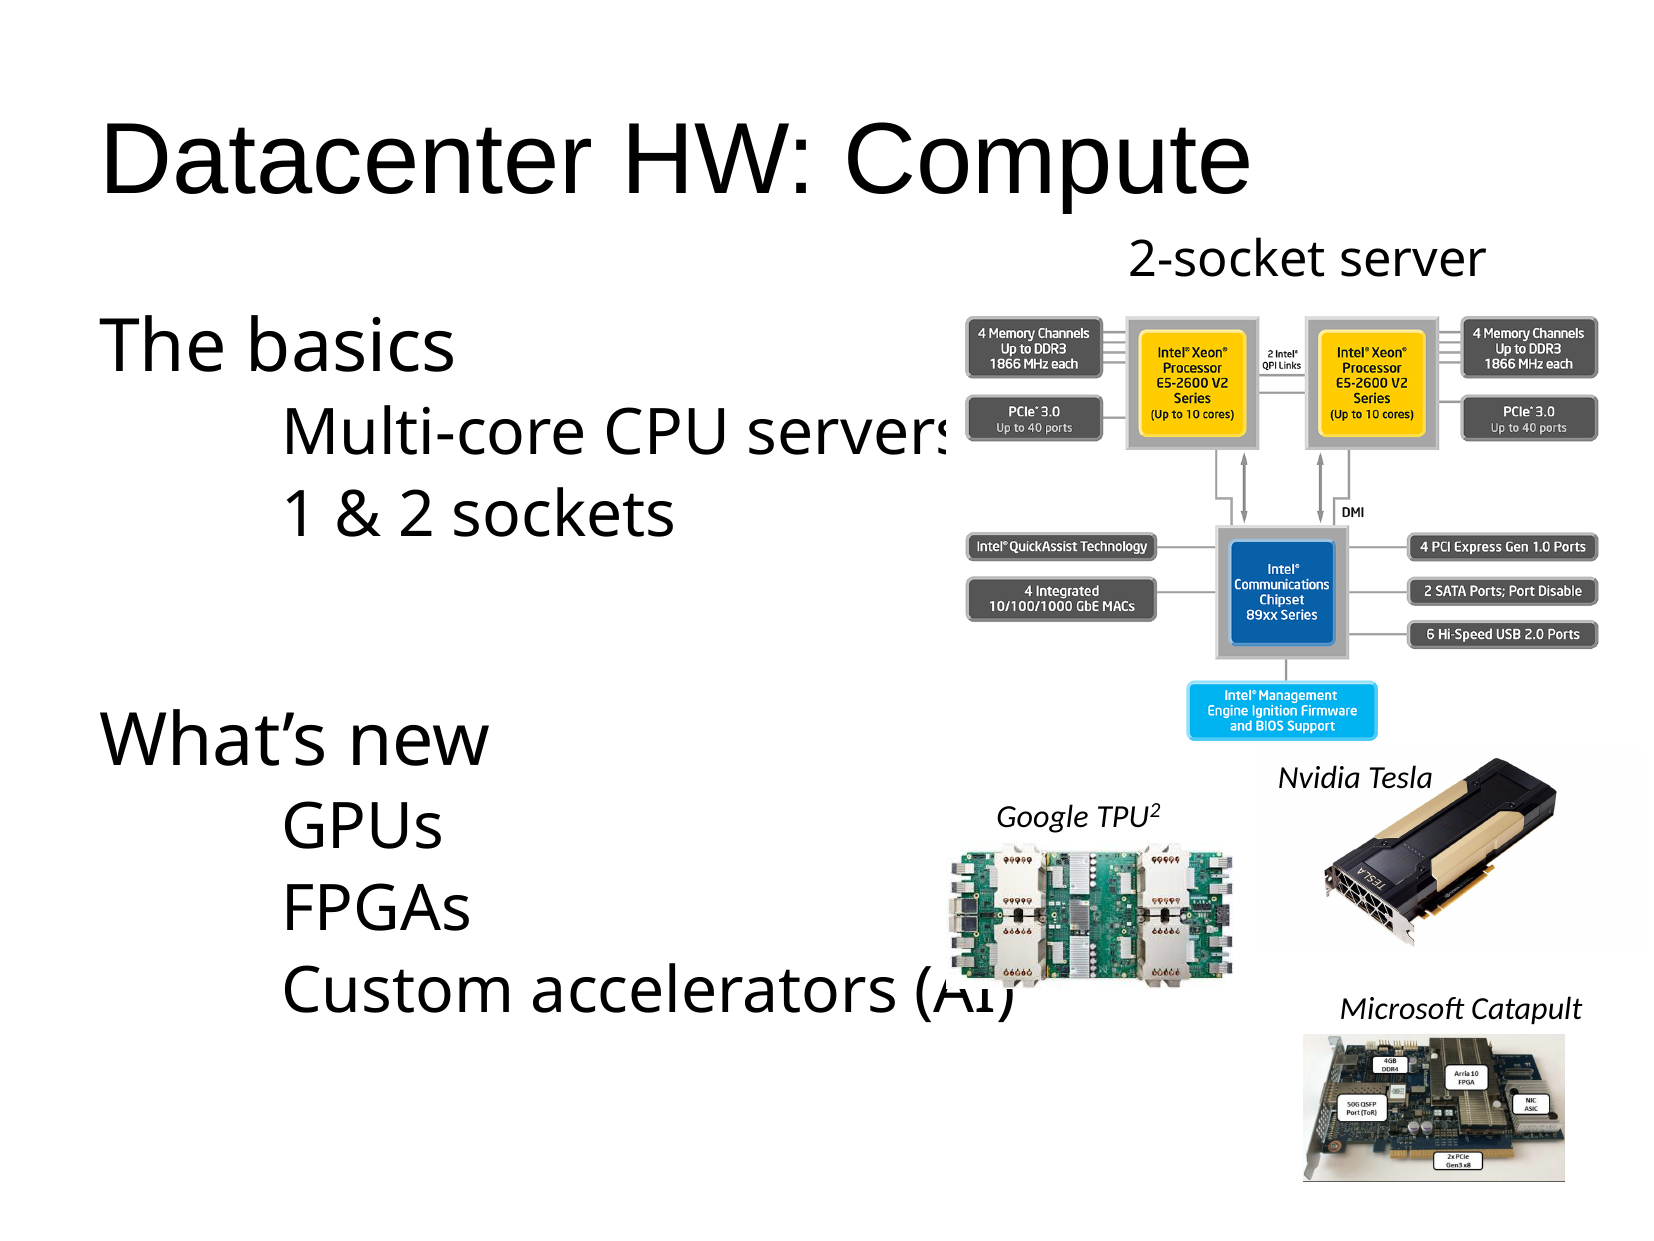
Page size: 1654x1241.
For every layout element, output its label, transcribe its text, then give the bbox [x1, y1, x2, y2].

picture [1303, 1034, 1565, 1182]
text_box 2-socket server [1080, 217, 1536, 296]
picture [946, 843, 1234, 989]
picture [946, 279, 1643, 953]
list The basics Multi-core CPU servers 1 & 2 sockets What’s new GPUs FPGAs Custom accelerators (AI) [82, 289, 1571, 1108]
text_box Google TPU2 [923, 786, 1234, 843]
text_box Nvidia Tesla [1200, 748, 1511, 805]
title Datacenter HW: Compute [82, 49, 1571, 257]
text_box Microsoft Catapult [1305, 978, 1617, 1035]
